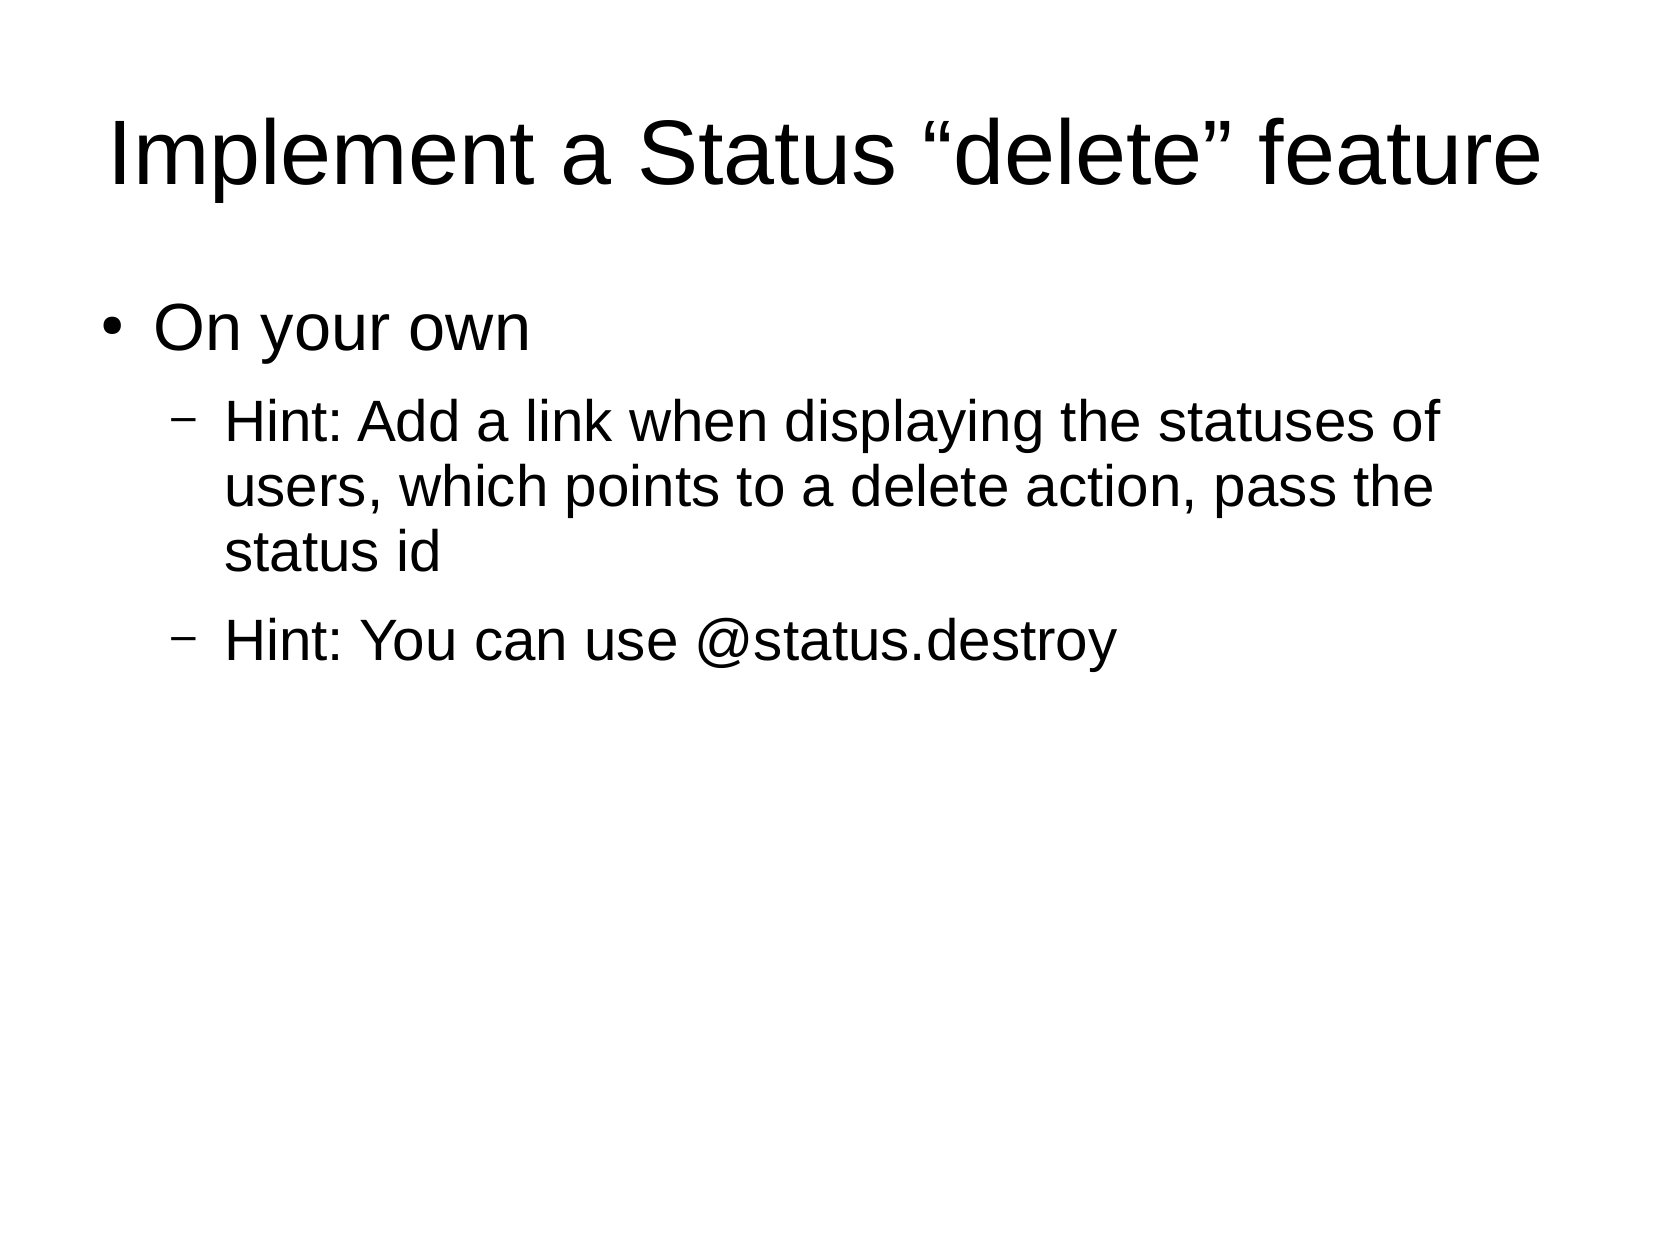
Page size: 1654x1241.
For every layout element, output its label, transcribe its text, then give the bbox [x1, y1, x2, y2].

title Implement a Status “delete” feature [82, 49, 1571, 257]
list On your own Hint: Add a link when displaying the statuses of users, which points to a delete action, pass the status id Hint: You can use @status.destroy [82, 290, 1571, 1010]
